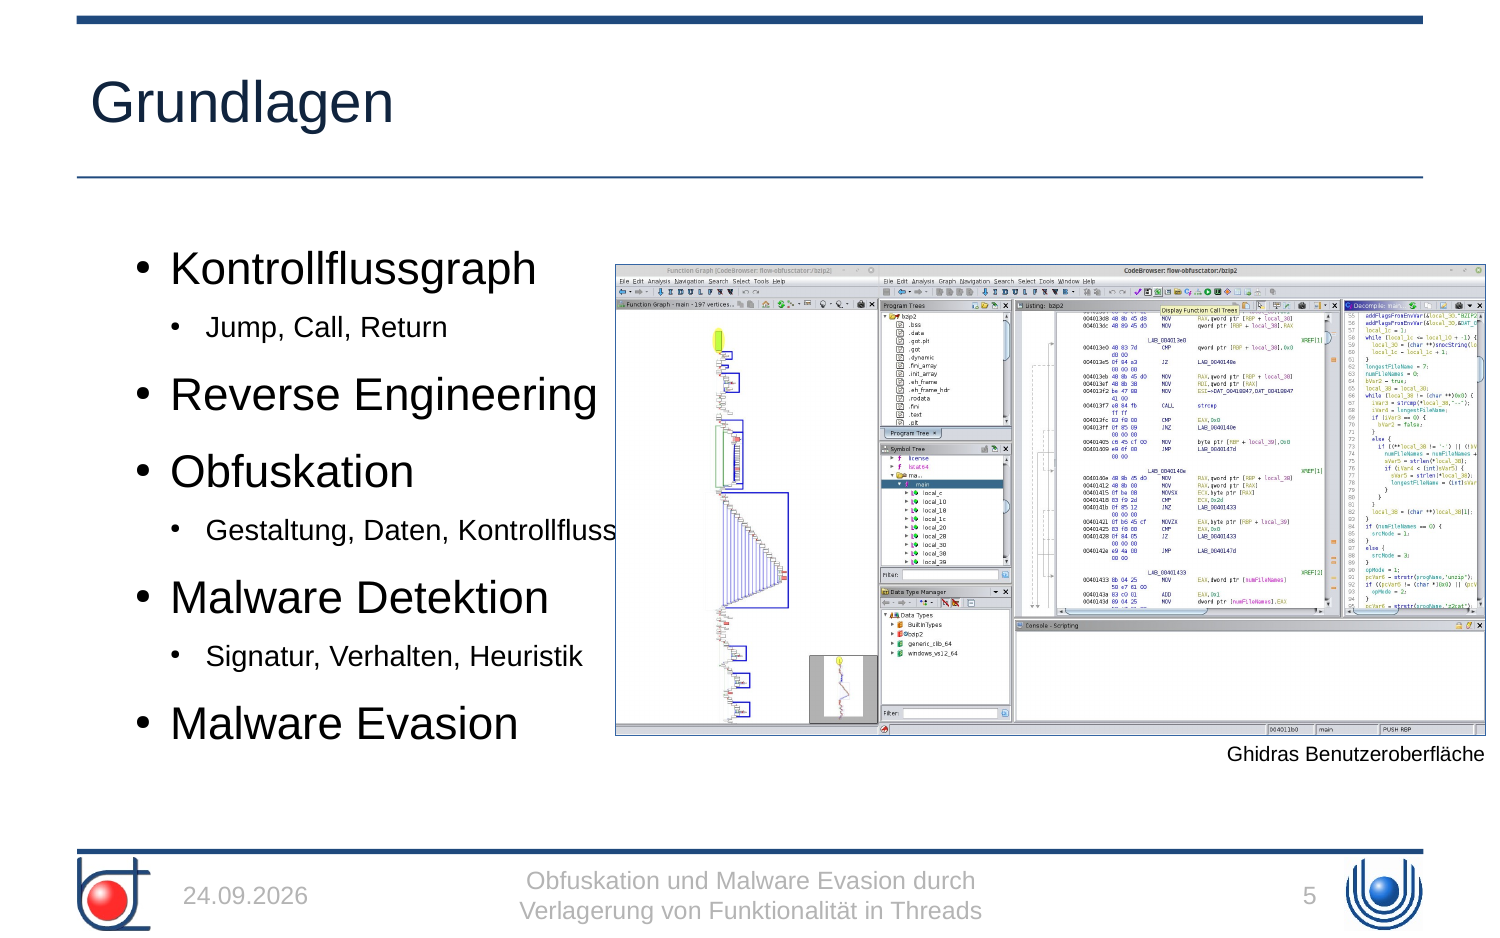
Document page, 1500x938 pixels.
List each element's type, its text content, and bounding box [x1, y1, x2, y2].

picture [76, 857, 151, 931]
picture [1344, 857, 1423, 931]
slide_number 30.08.2021 [183, 860, 454, 929]
footer Obfuskation und Malware Evasion durch Verlagerung von Funktionalität in Threads [456, 860, 1047, 929]
text_box Ghidras Benutzeroberfläche [1212, 735, 1500, 774]
picture [615, 264, 1486, 736]
text_box Kontrollflussgraph Jump, Call, Return Reverse Engineering Obfuskation Gestaltung, Daten, Kontrollfluss Malware Detektion Signatur, Verhalten, Heuristik Malware Evasion [120, 210, 1381, 811]
title Grundlagen [75, 19, 1425, 178]
slide_number <number> [1047, 860, 1317, 929]
